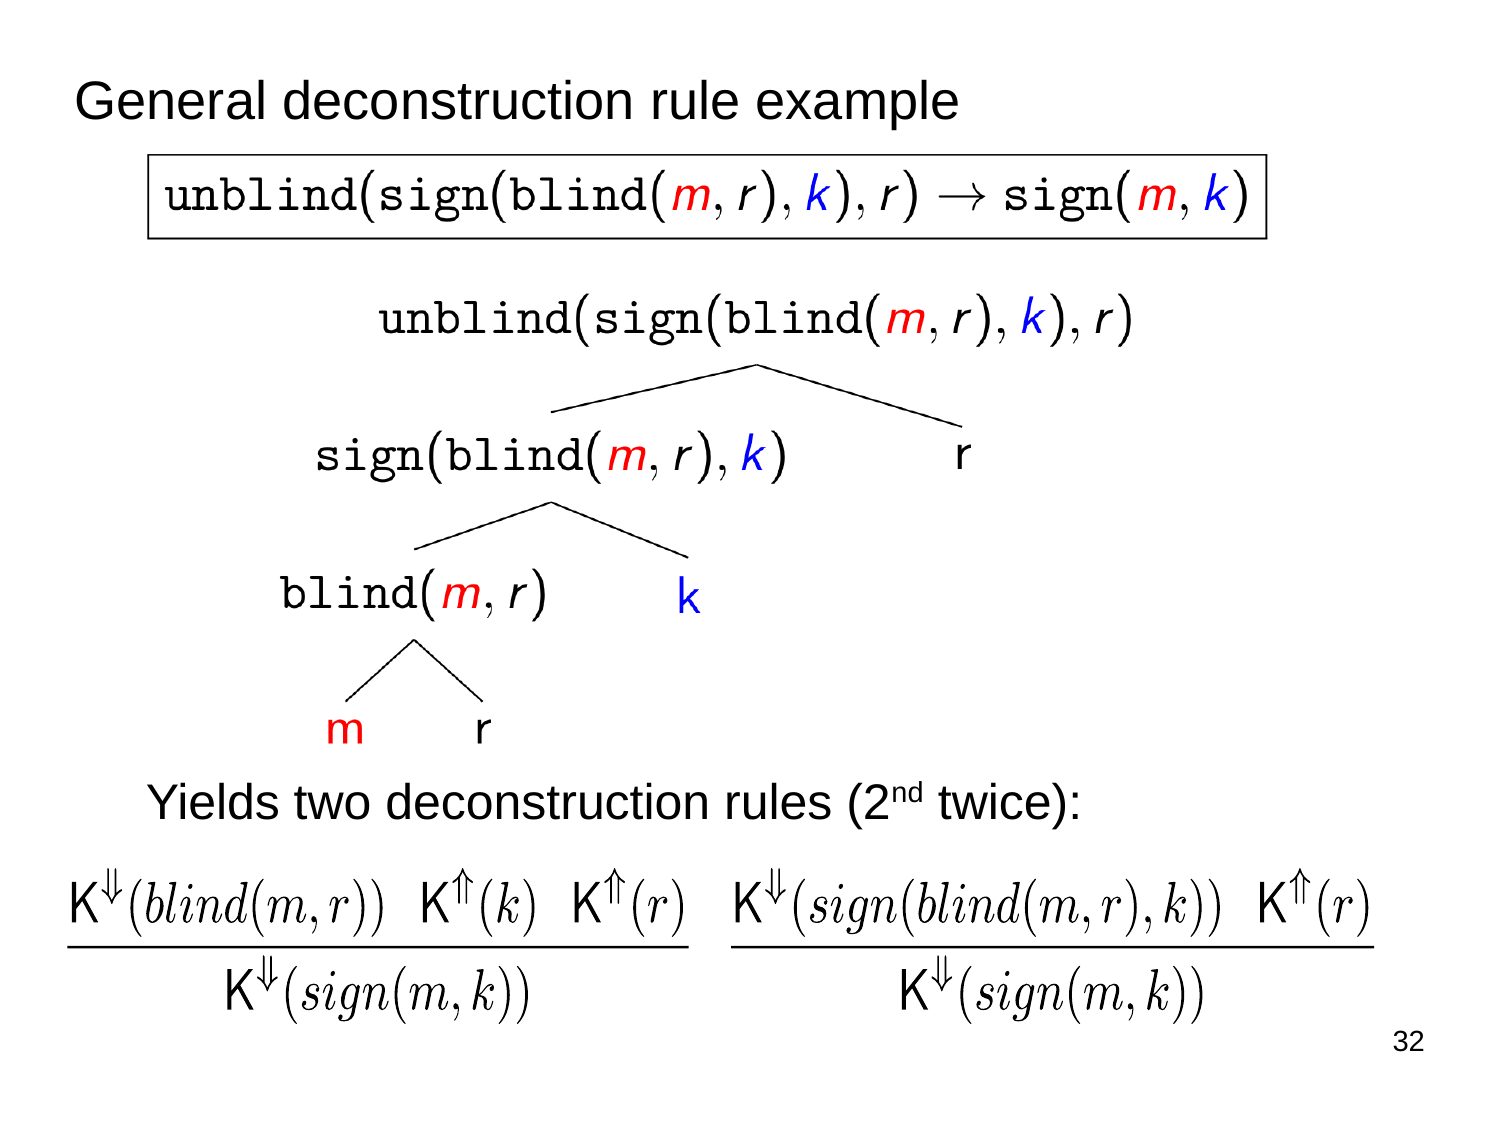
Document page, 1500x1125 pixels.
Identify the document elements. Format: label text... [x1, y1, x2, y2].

picture [125, 140, 1284, 773]
list Yields two deconstruction rules (2nd twice): [75, 230, 1425, 1014]
title General deconstruction rule example [74, 31, 1425, 171]
text_box [67, 867, 1375, 1025]
